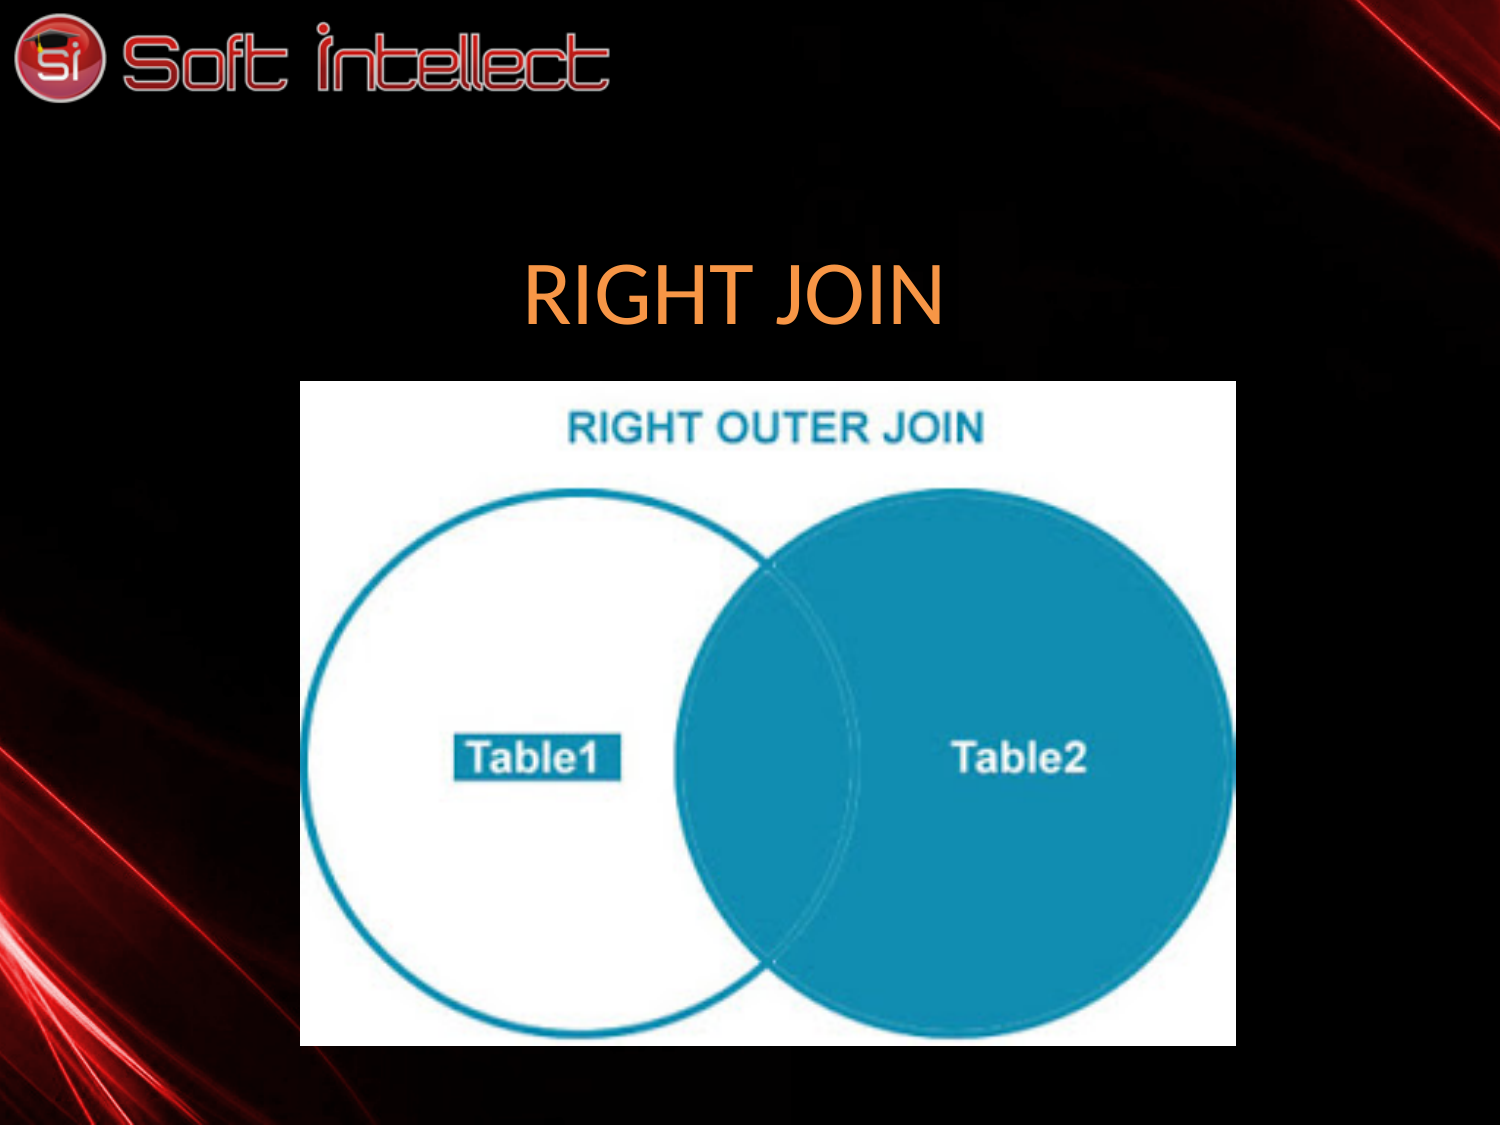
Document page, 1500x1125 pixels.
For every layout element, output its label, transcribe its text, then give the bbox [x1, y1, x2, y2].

picture [0, 0, 1500, 1125]
text_box RIGHT JOIN [60, 195, 1410, 382]
